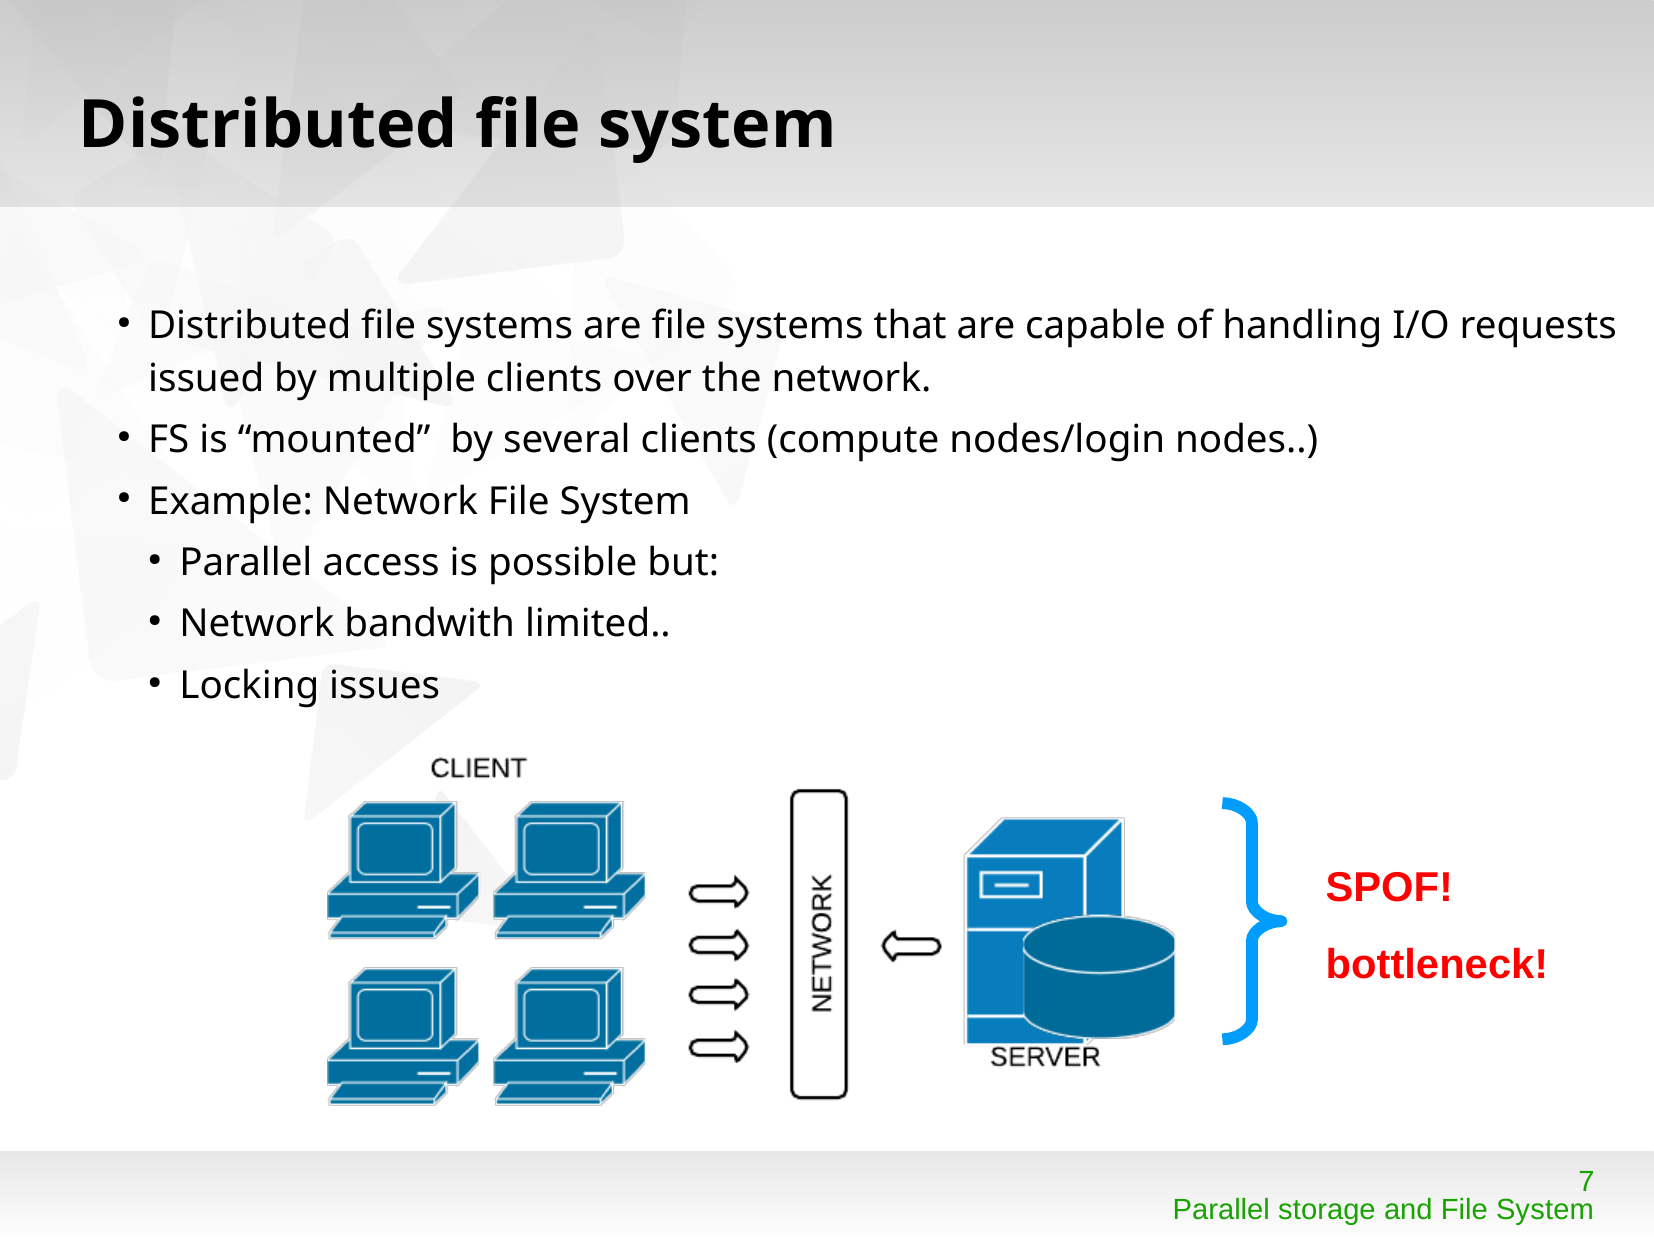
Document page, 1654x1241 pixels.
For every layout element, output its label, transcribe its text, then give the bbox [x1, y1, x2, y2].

text_box SPOF! [1310, 856, 1548, 924]
text_box bottleneck! [1310, 933, 1621, 1052]
picture [0, 0, 1235, 1181]
title Distributed file system [79, 66, 1300, 178]
list Distributed file systems are file systems that are capable of handling I/O requests issued by multiple clients over the network. FS is “mounted” by several clients (compute nodes/login nodes..) Example: Network File System Parallel access is possible but: Network bandwith limited.. Locking issues [86, 236, 1625, 716]
